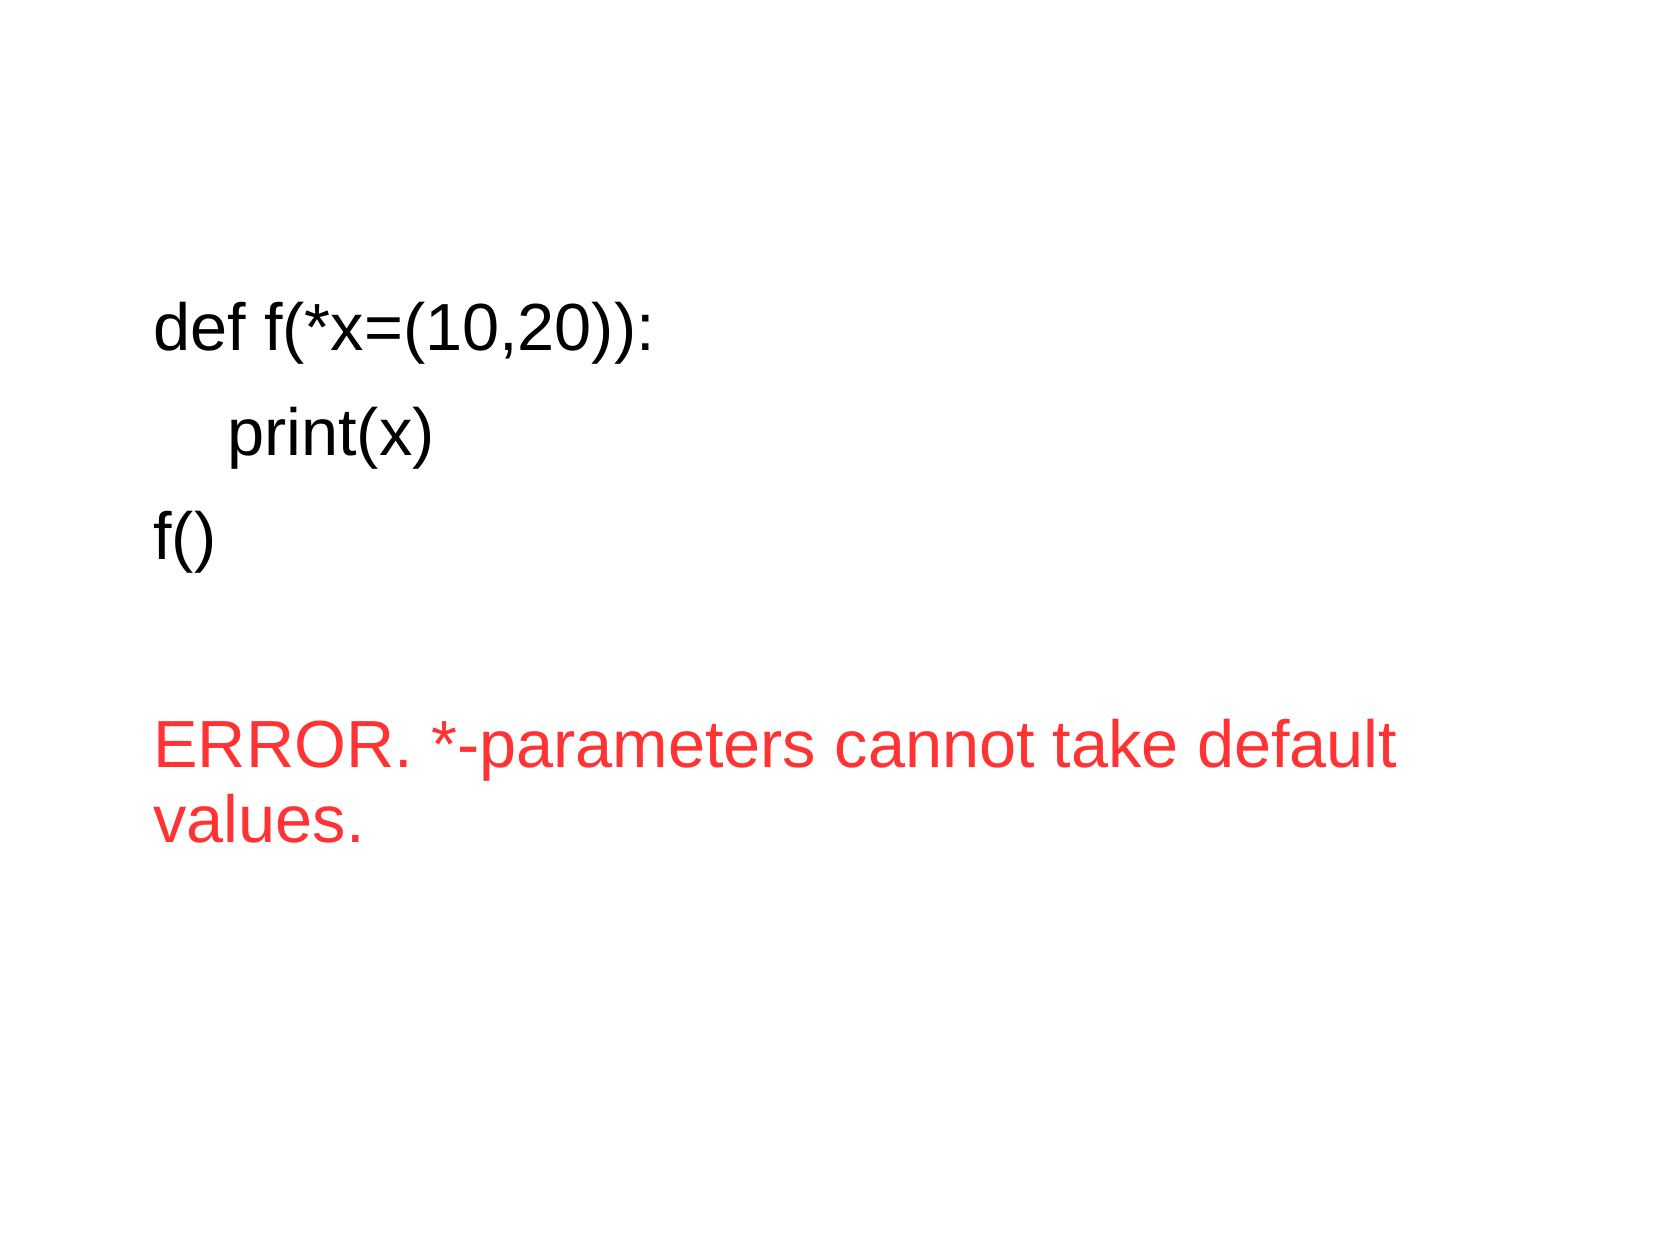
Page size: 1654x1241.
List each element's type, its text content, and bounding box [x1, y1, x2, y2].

list def f(*x=(10,20)): print(x) f() ERROR. *-parameters cannot take default values. [82, 290, 1571, 1010]
